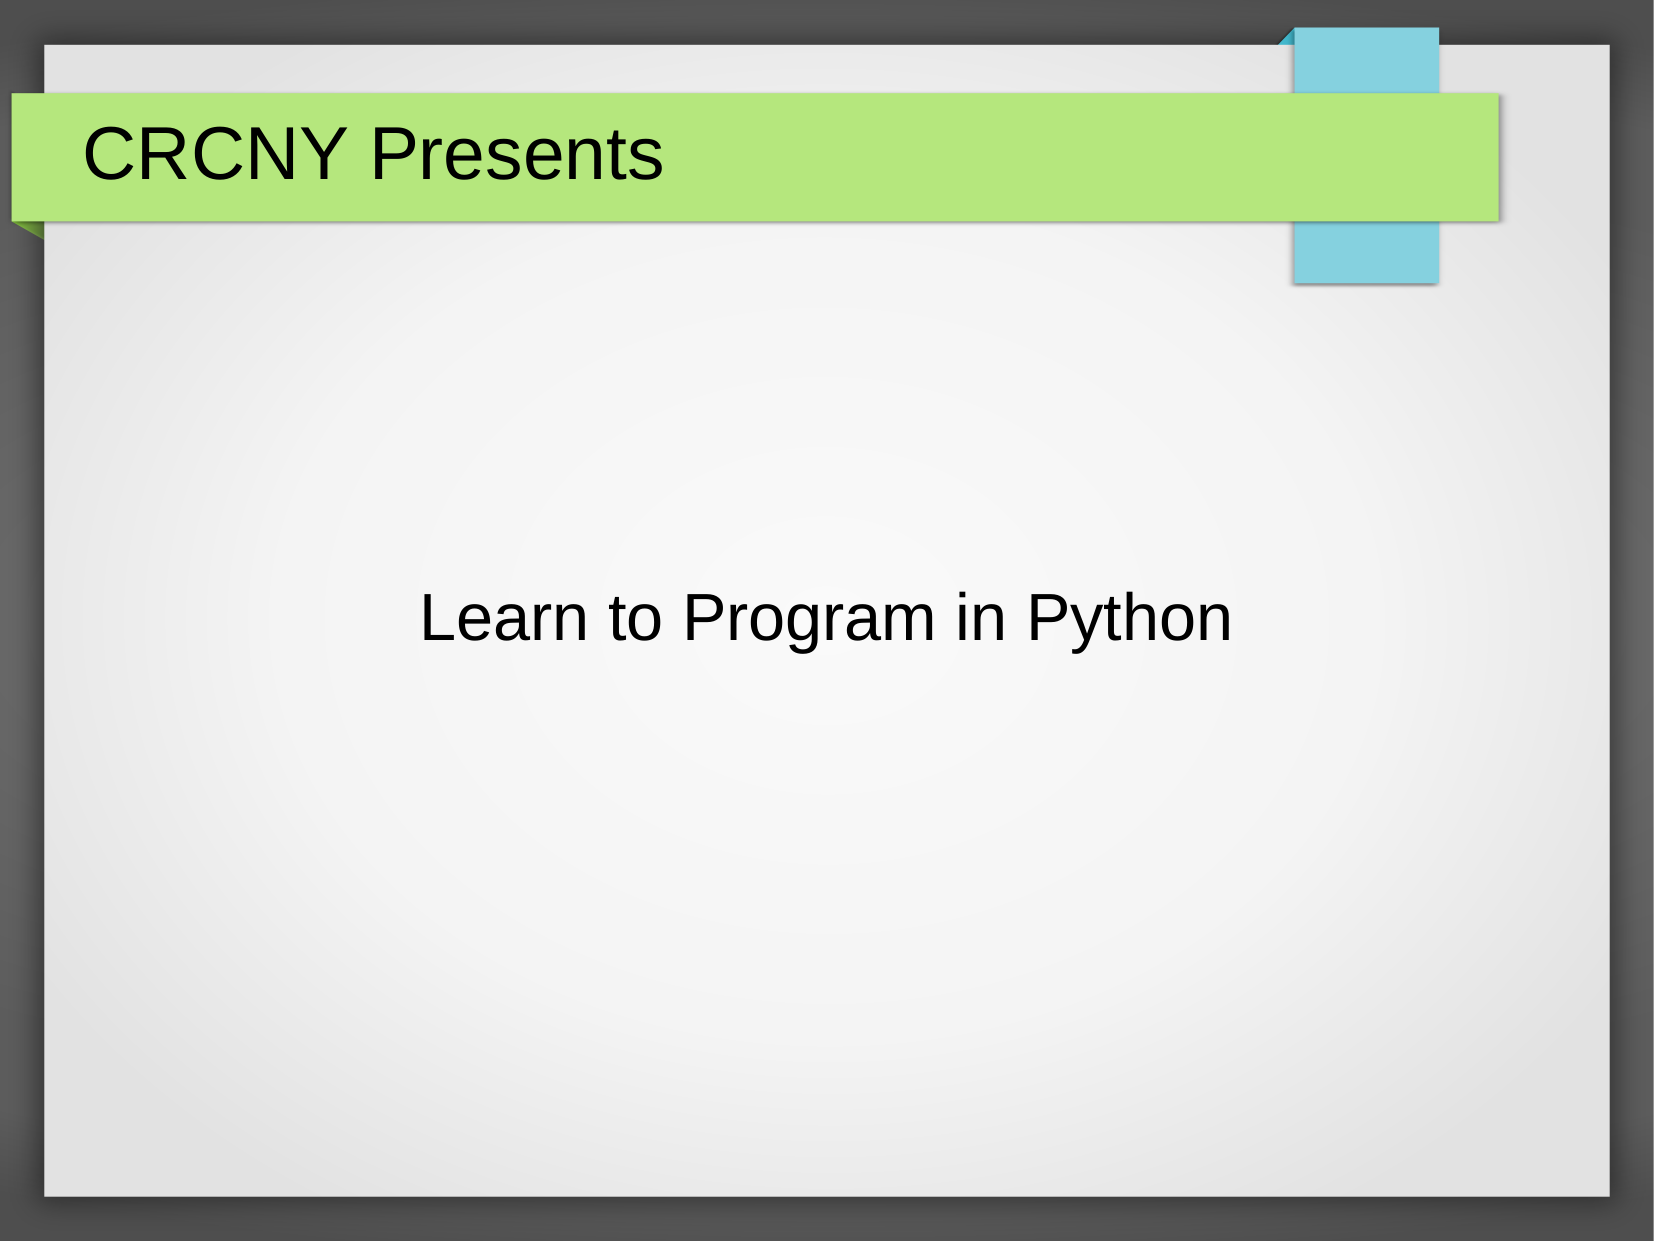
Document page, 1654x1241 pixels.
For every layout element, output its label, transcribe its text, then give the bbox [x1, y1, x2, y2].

subtitle Learn to Program in Python [82, 295, 1571, 1015]
title CRCNY Presents [82, 94, 1264, 213]
picture [0, 0, 1654, 1241]
